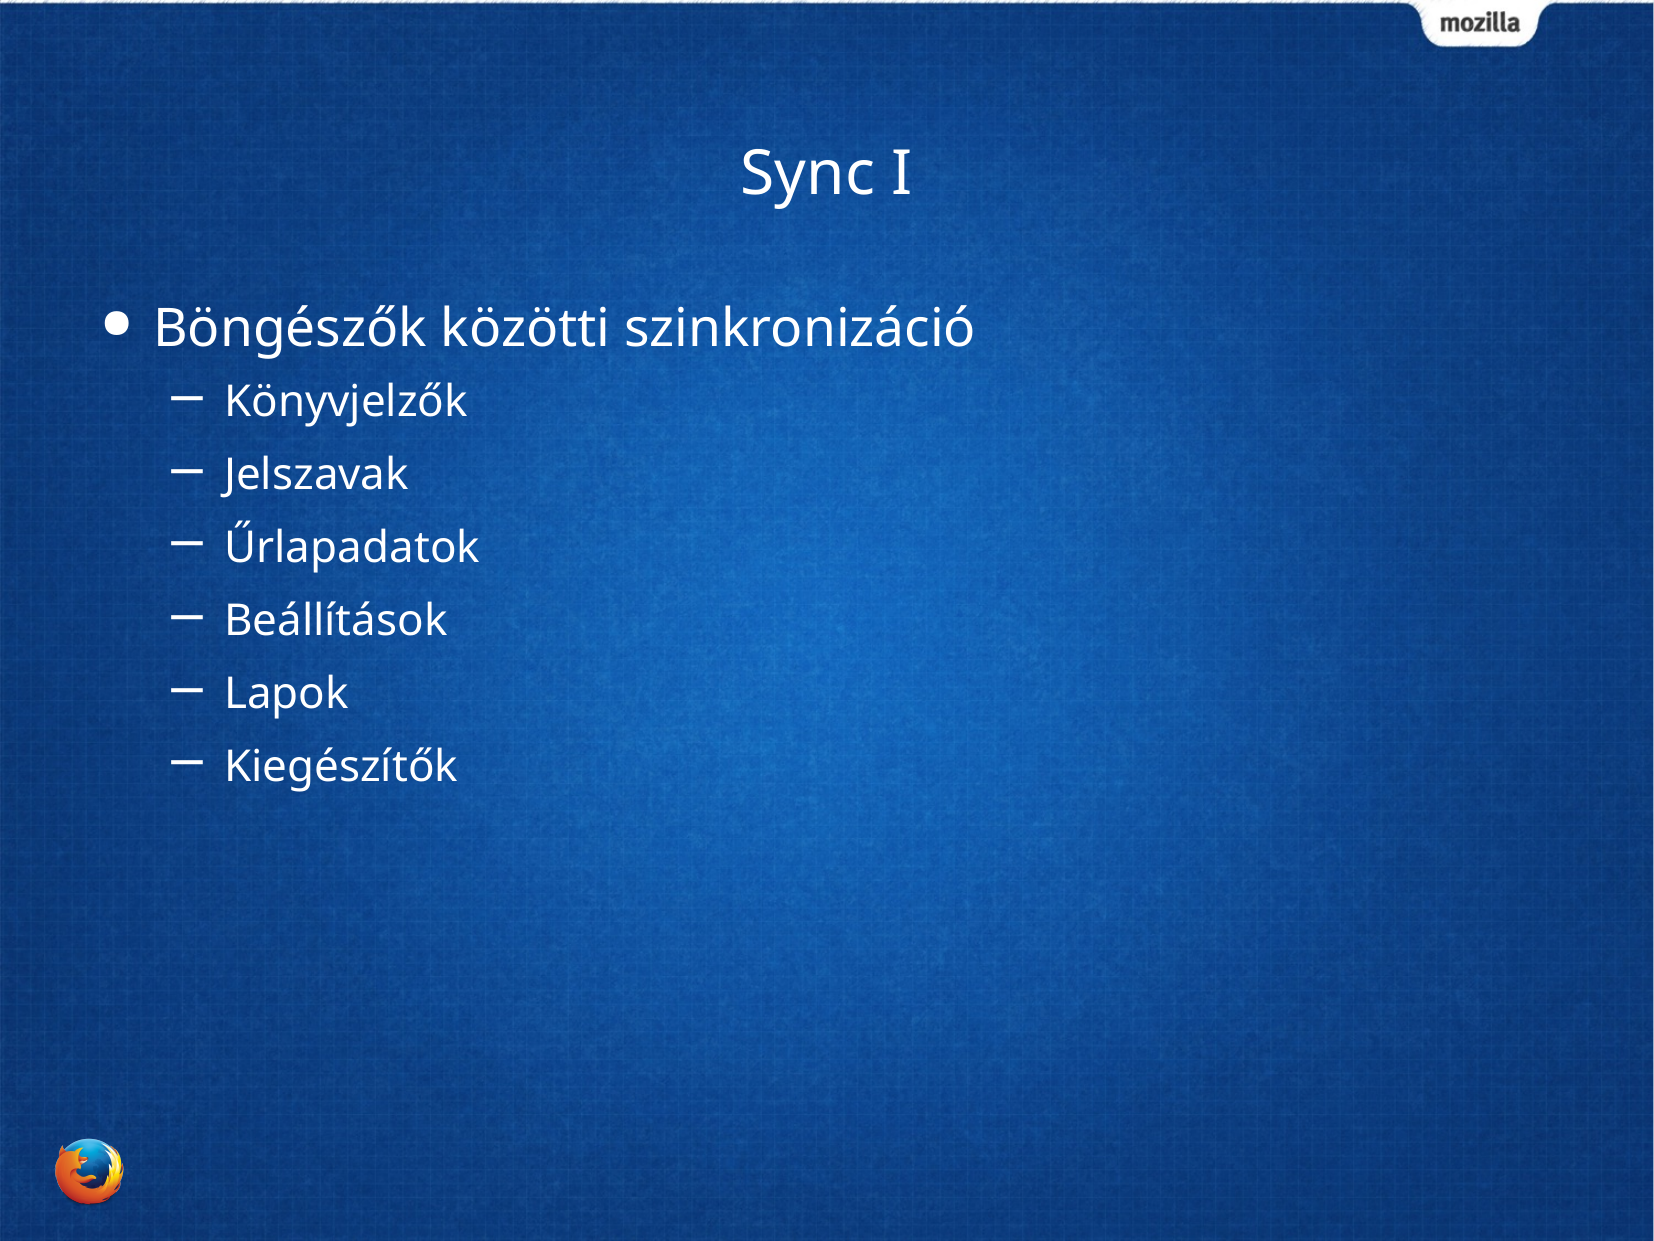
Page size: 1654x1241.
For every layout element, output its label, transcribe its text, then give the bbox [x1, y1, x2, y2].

list Böngészők közötti szinkronizáció Könyvjelzők Jelszavak Űrlapadatok Beállítások Lapok Kiegészítők [82, 289, 1571, 1108]
picture [0, 0, 1654, 1241]
title Sync I [82, 49, 1571, 257]
